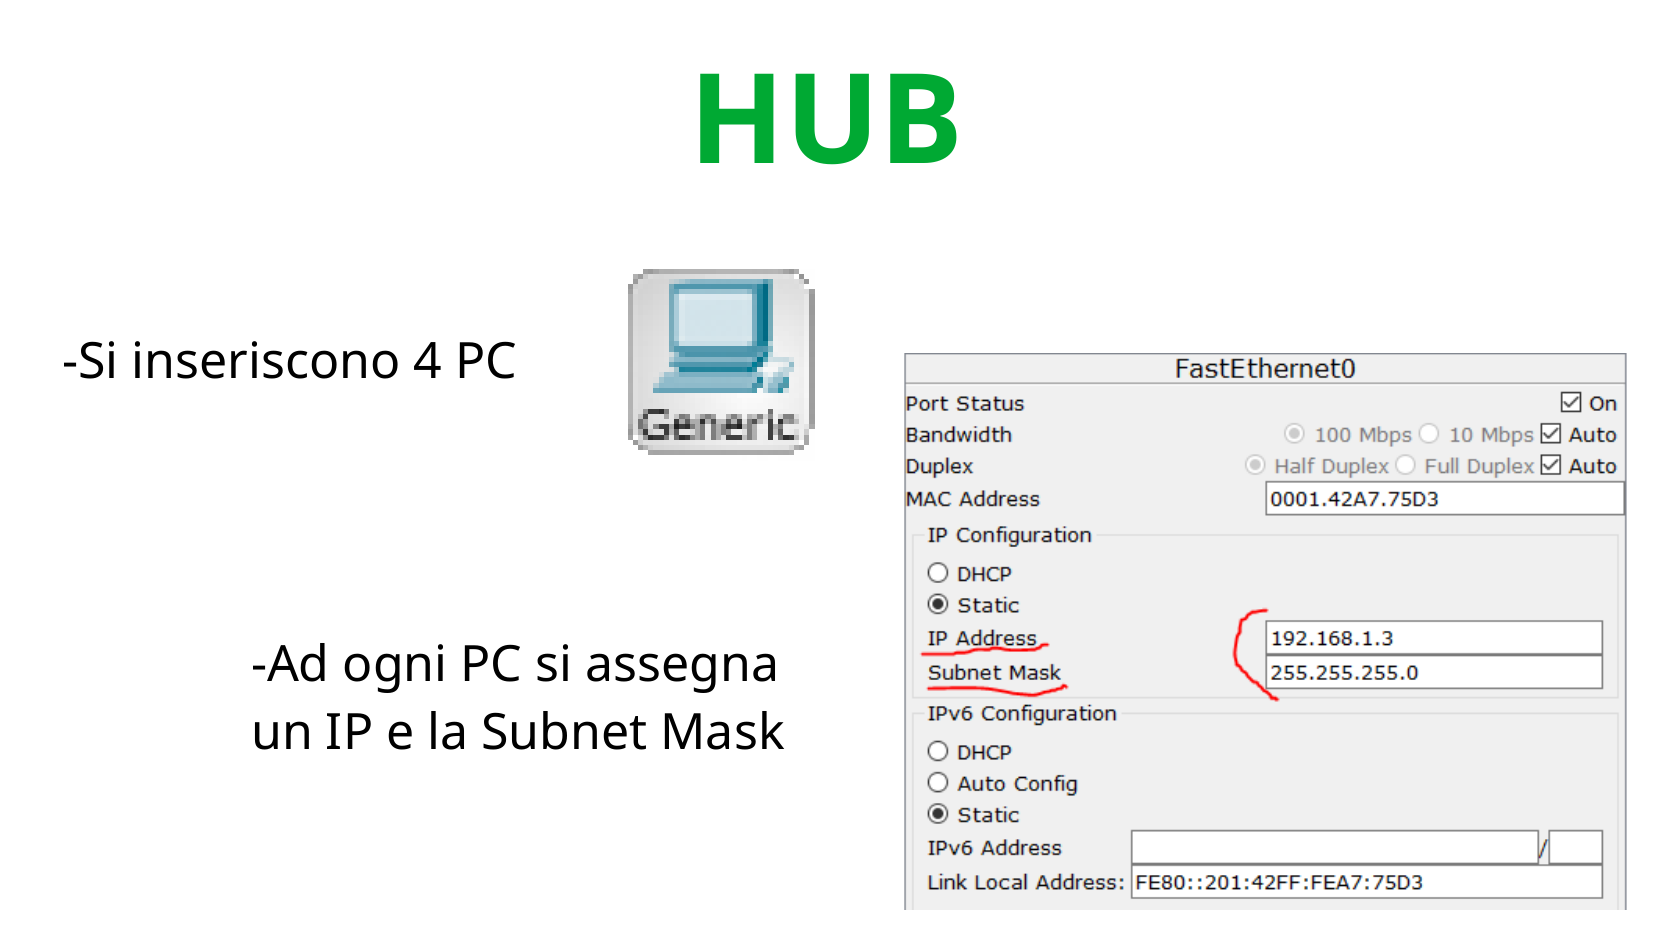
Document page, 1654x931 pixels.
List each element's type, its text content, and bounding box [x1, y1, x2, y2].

text_box -Ad ogni PC si assegna un IP e la Subnet Mask [236, 578, 898, 754]
picture [628, 269, 815, 461]
picture [903, 353, 1630, 910]
text_box -Si inseriscono 4 PC [47, 317, 1205, 509]
title HUB [82, 37, 1571, 193]
